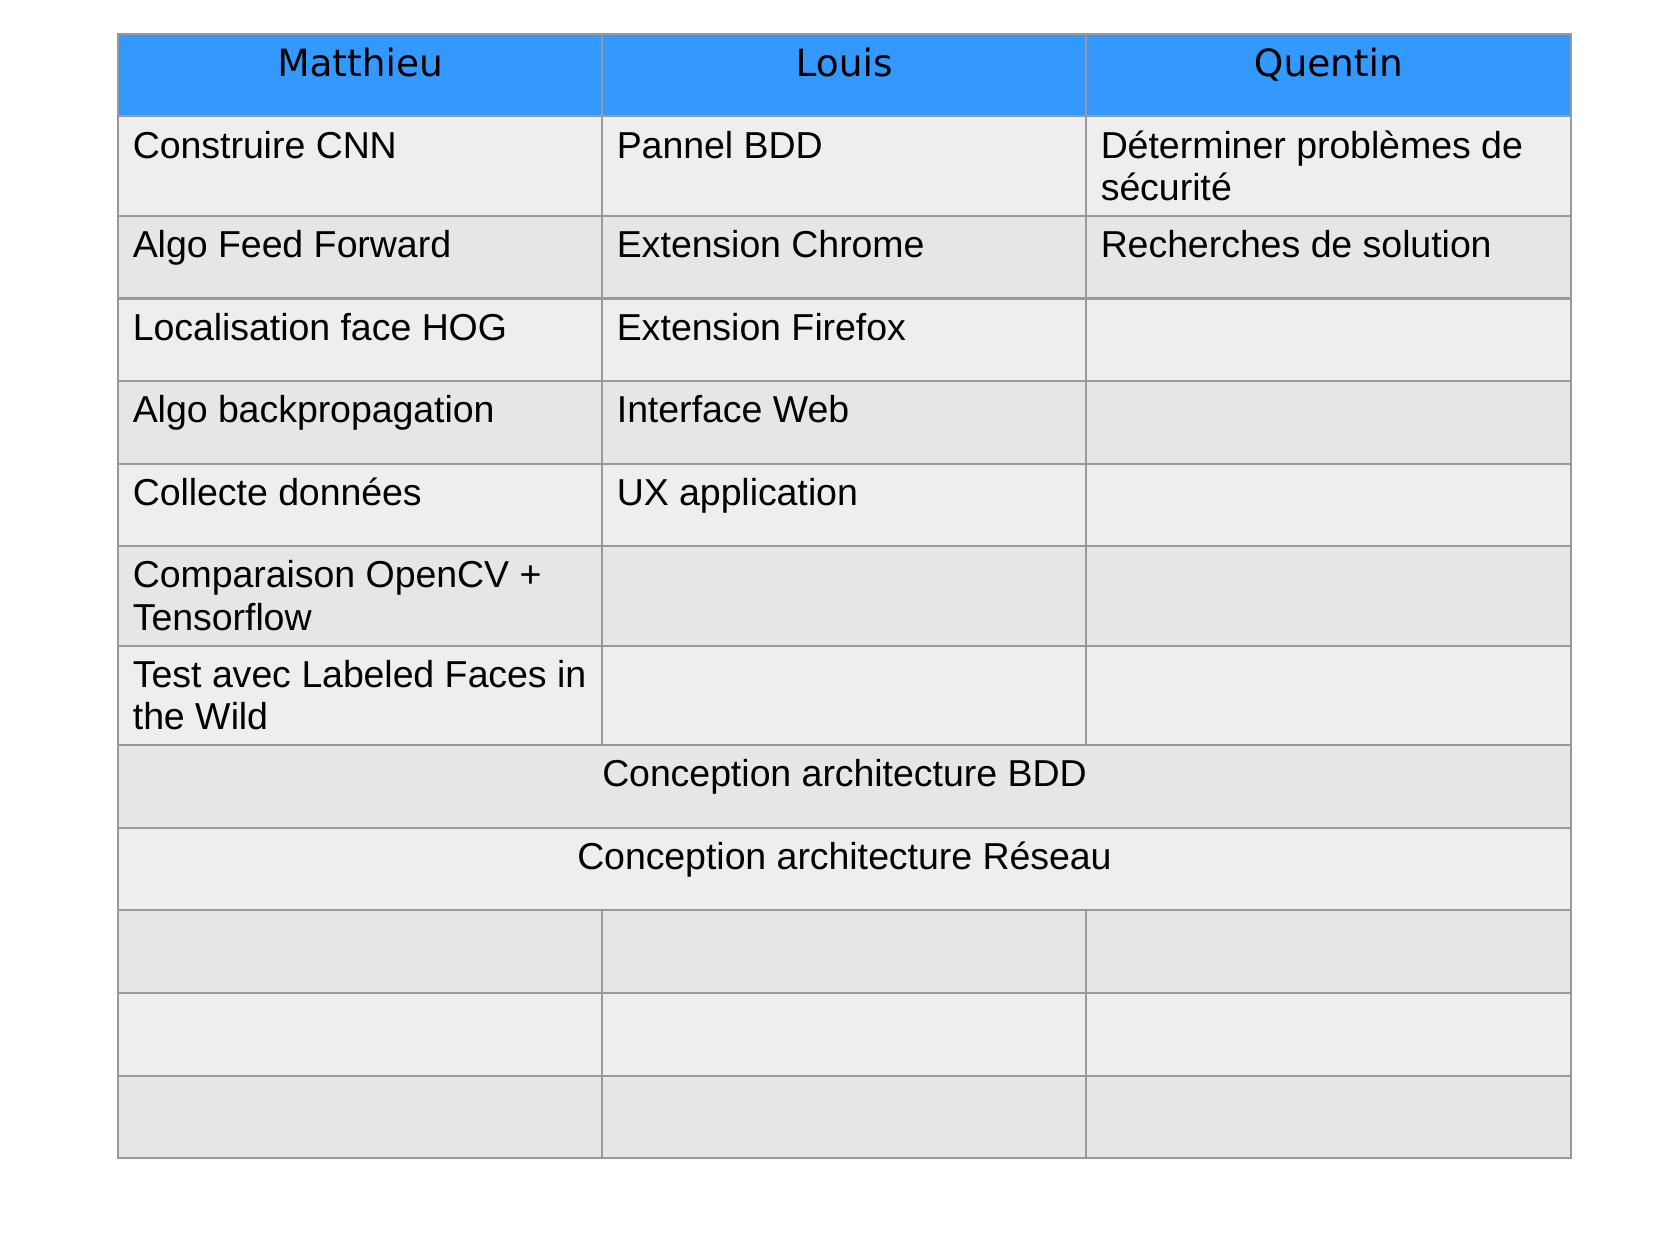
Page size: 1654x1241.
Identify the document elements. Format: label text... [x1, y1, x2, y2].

table_cell Pannel BDD [603, 117, 1085, 215]
table_cell [119, 911, 601, 992]
table_cell Localisation face HOG [119, 300, 601, 380]
table_cell [119, 994, 601, 1075]
table_cell [1087, 911, 1570, 992]
table_cell Interface Web [603, 382, 1085, 463]
table_cell [603, 911, 1085, 992]
table_cell Comparaison OpenCV + Tensorflow [119, 547, 601, 645]
table_cell Test avec Labeled Faces in the Wild [119, 647, 601, 744]
table_cell Collecte données [119, 465, 601, 545]
table_cell Extension Firefox [603, 300, 1085, 380]
table_header Matthieu [119, 35, 601, 115]
table_cell [603, 994, 1085, 1075]
table_cell Extension Chrome [603, 217, 1085, 297]
table_cell Conception architecture Réseau [119, 829, 1570, 909]
table_cell [1087, 647, 1570, 744]
table_cell [1087, 300, 1570, 380]
table_cell Algo Feed Forward [119, 217, 601, 297]
table_cell [1087, 994, 1570, 1075]
table_cell [1087, 547, 1570, 645]
table_header Quentin [1087, 35, 1570, 115]
table_cell Algo backpropagation [119, 382, 601, 463]
table_cell [1087, 1077, 1570, 1157]
table_cell Recherches de solution [1087, 217, 1570, 297]
table_cell [119, 1077, 601, 1157]
table_cell Conception architecture BDD [119, 746, 1570, 827]
table_cell Déterminer problèmes de sécurité [1087, 117, 1570, 215]
table_cell Construire CNN [119, 117, 601, 215]
table_cell [1087, 382, 1570, 463]
table_cell [603, 1077, 1085, 1157]
table_cell [603, 547, 1085, 645]
table_cell UX application [603, 465, 1085, 545]
table_cell [1087, 465, 1570, 545]
table_cell [603, 647, 1085, 744]
table_header Louis [603, 35, 1085, 115]
